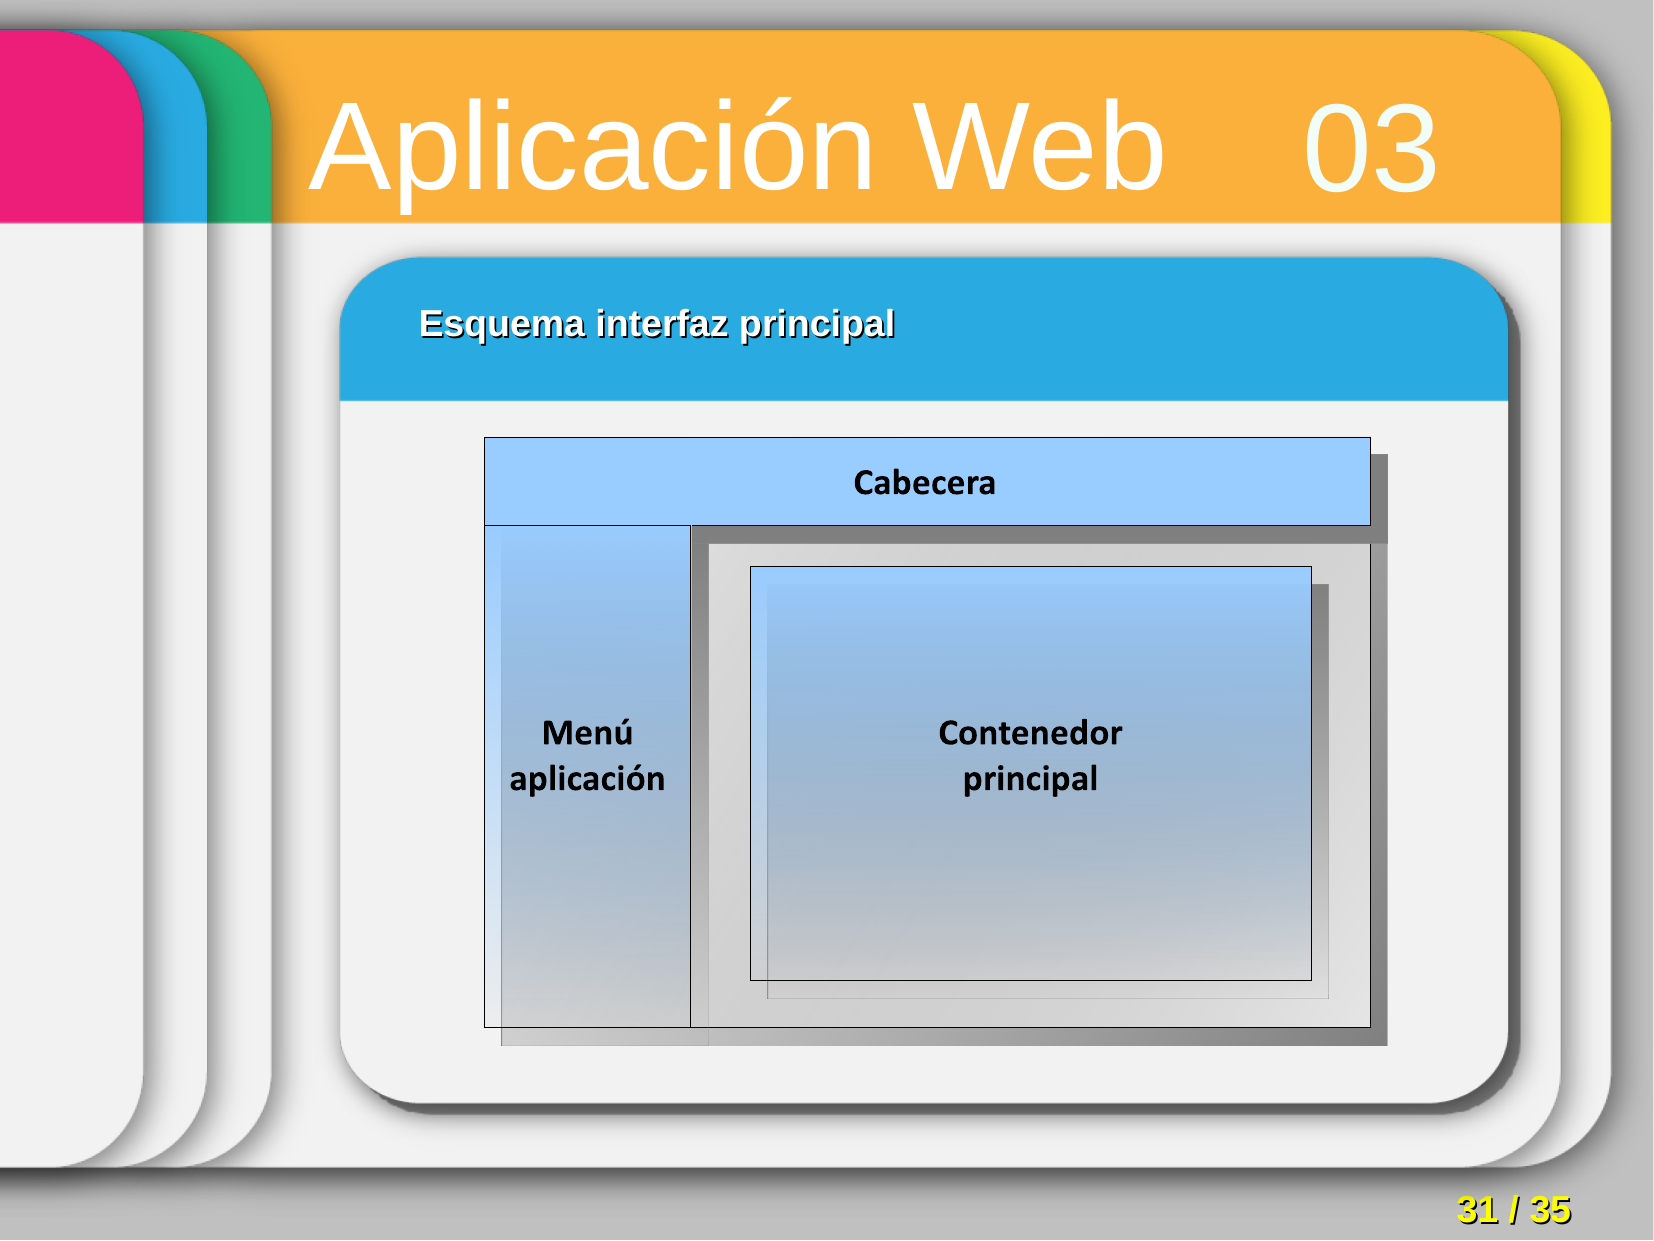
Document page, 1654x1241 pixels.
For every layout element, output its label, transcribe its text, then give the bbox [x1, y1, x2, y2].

title Aplicación Web [177, 59, 1300, 235]
text_box Esquema interfaz principal [403, 295, 934, 354]
picture [0, 0, 1654, 1241]
text_box 03 [1287, 58, 1463, 225]
text_box [484, 437, 1371, 1028]
